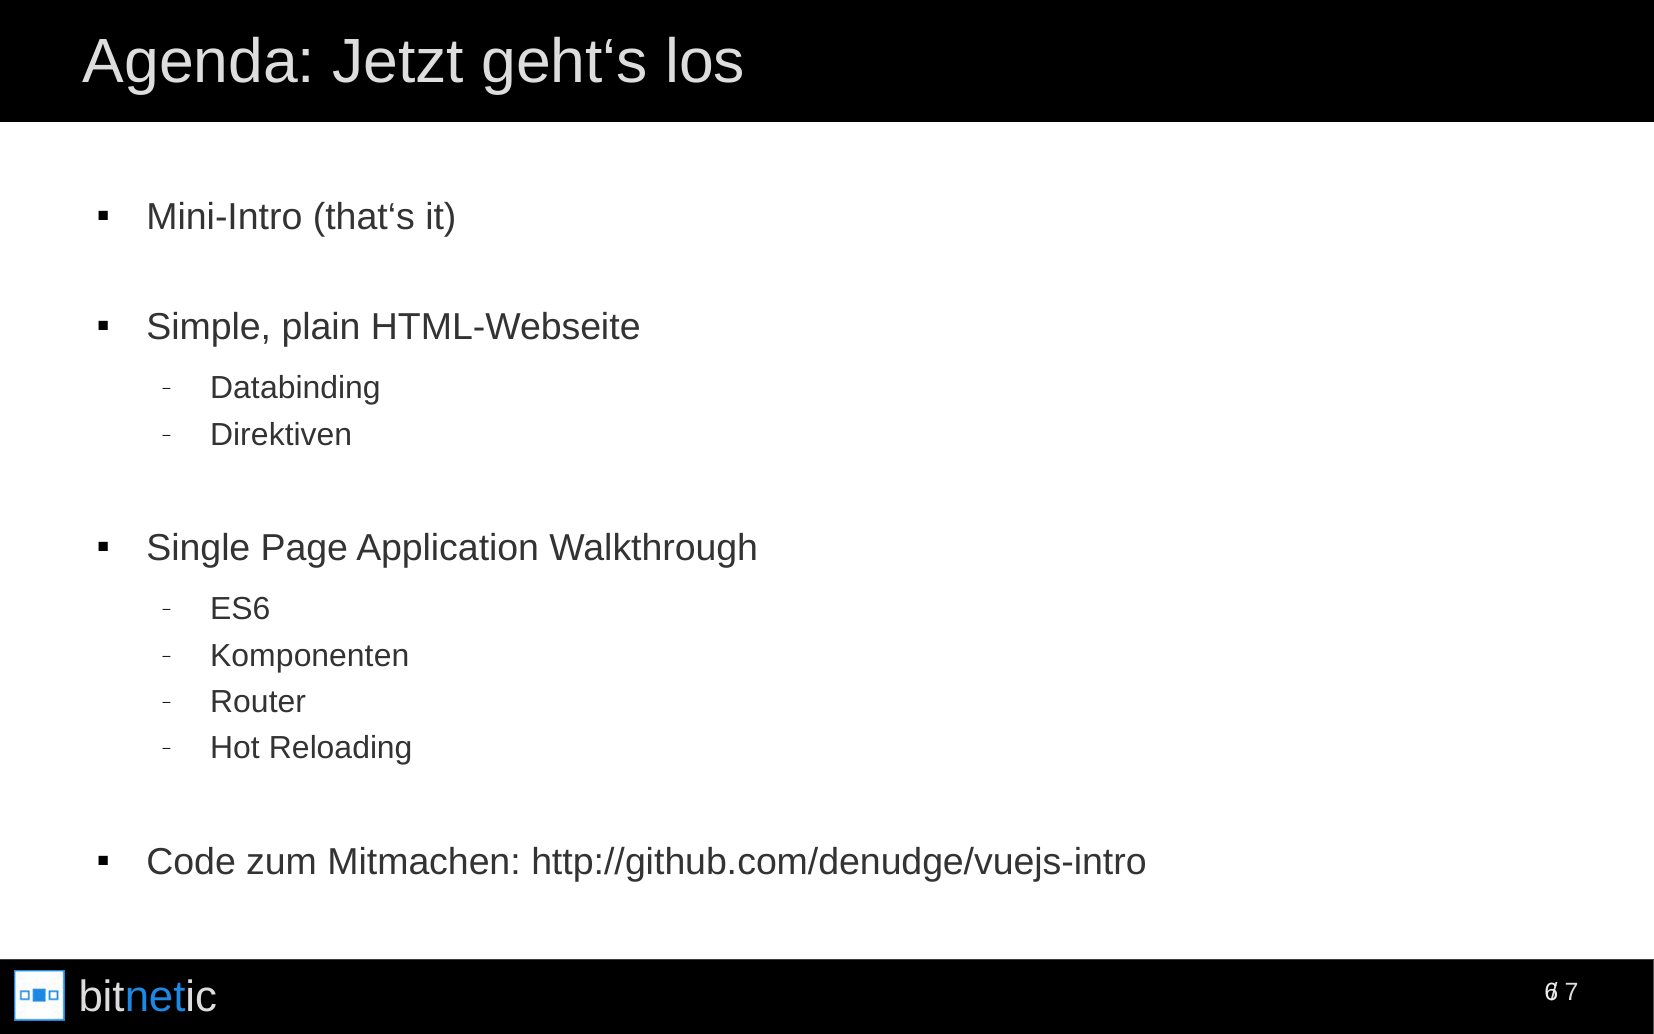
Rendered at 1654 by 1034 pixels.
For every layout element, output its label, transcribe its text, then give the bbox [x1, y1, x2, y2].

title Agenda: Jetzt geht‘s los [82, 0, 1571, 122]
picture [14, 970, 65, 1021]
list Mini-Intro (that‘s it) Simple, plain HTML-Webseite Databinding Direktiven Single Page Application Walkthrough ES6 Komponenten Router Hot Reloading Code zum Mitmachen: http://github.com/denudge/vuejs-intro [82, 195, 1571, 884]
